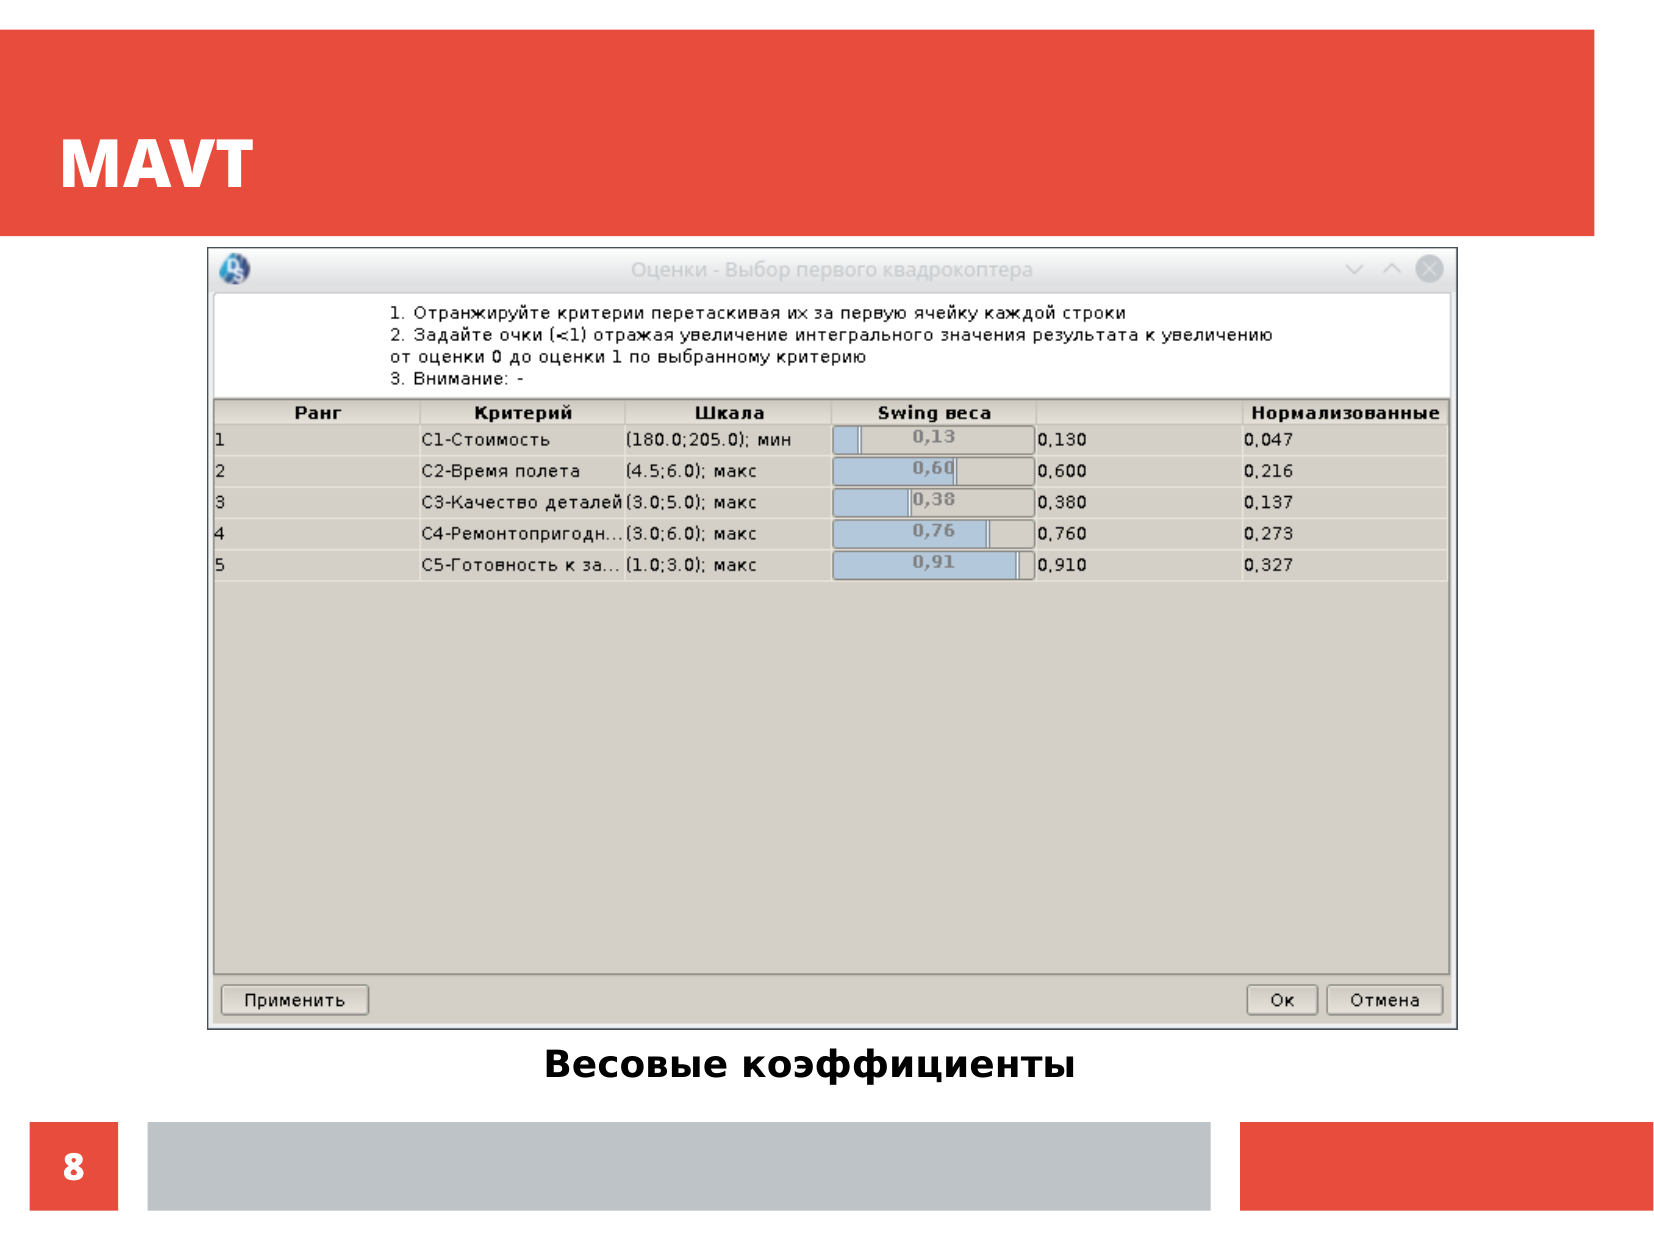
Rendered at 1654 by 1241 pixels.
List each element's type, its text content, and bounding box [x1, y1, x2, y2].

title Весовые коэффициенты [543, 1015, 1229, 1087]
title MAVT [59, 59, 1595, 207]
picture [207, 247, 1458, 1030]
